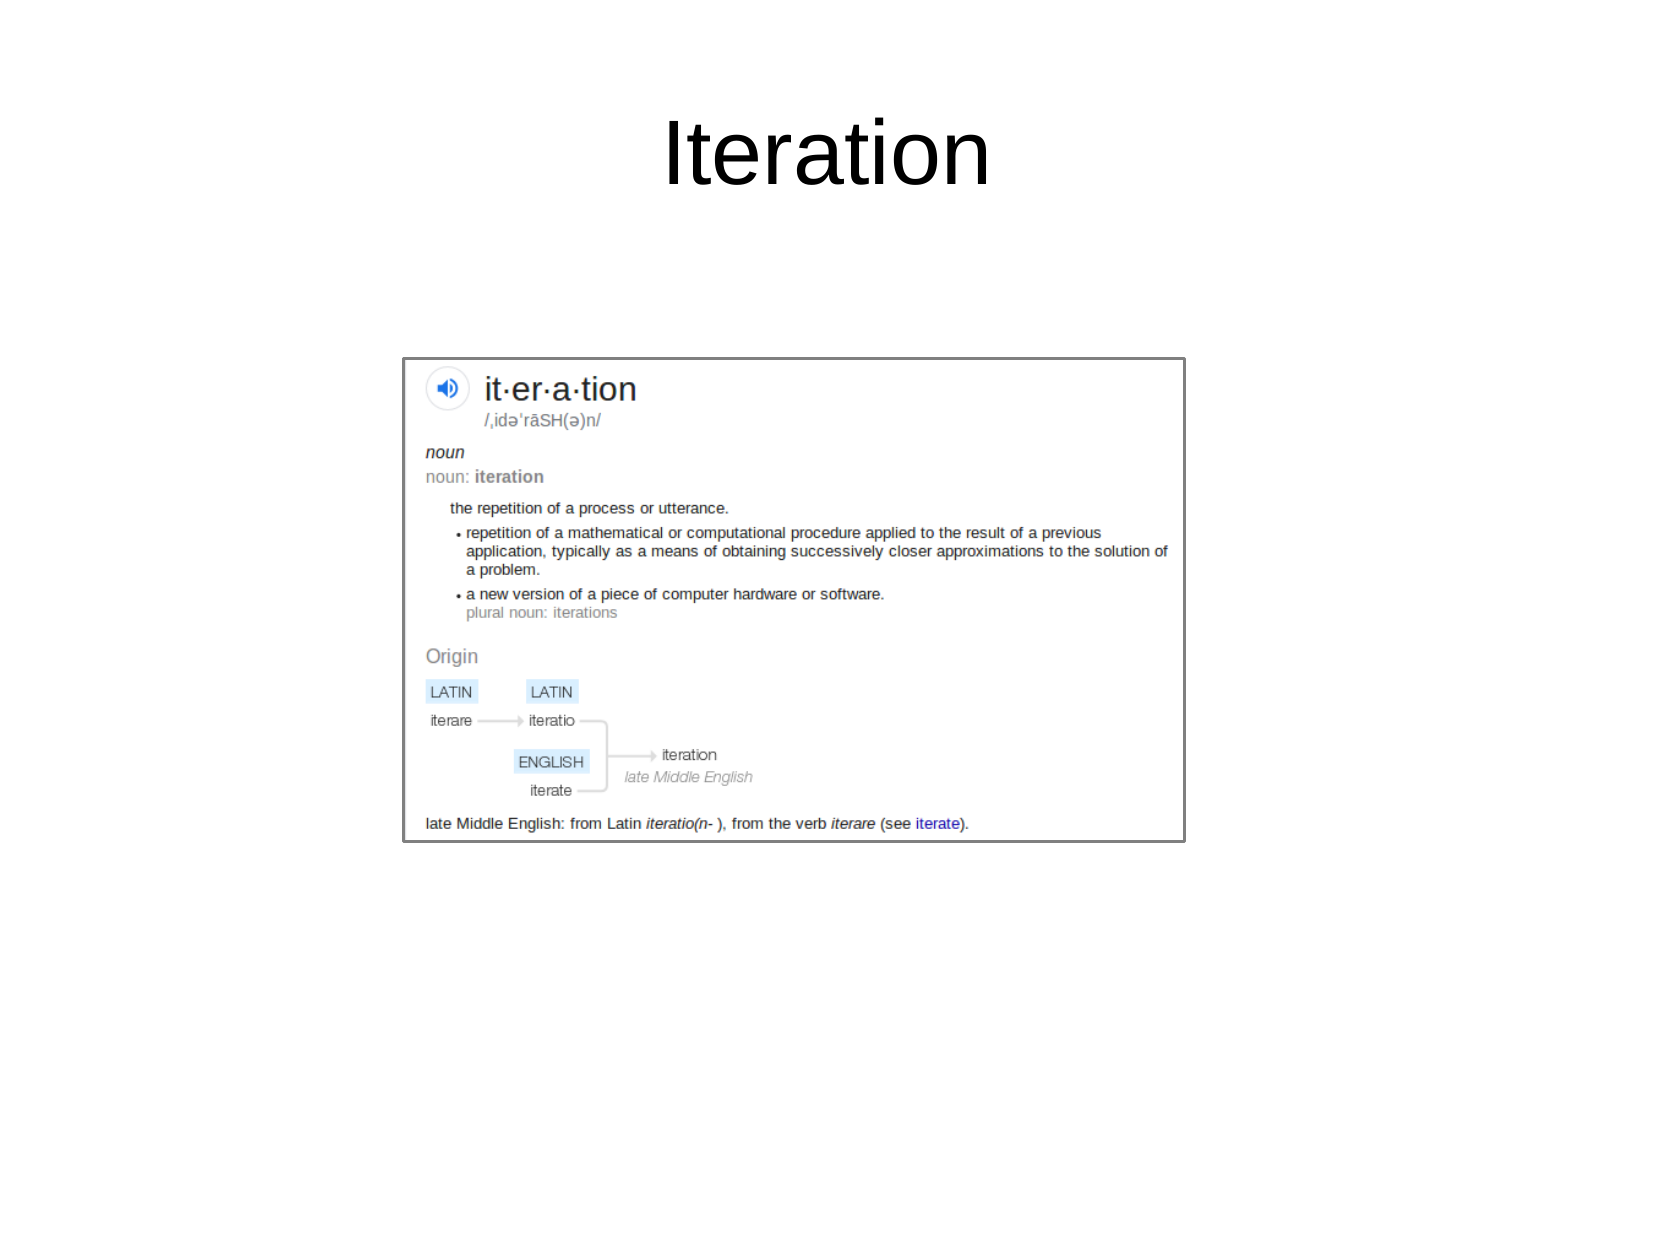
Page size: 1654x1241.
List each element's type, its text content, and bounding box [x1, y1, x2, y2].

title Iteration [82, 49, 1571, 257]
picture [405, 360, 1184, 840]
